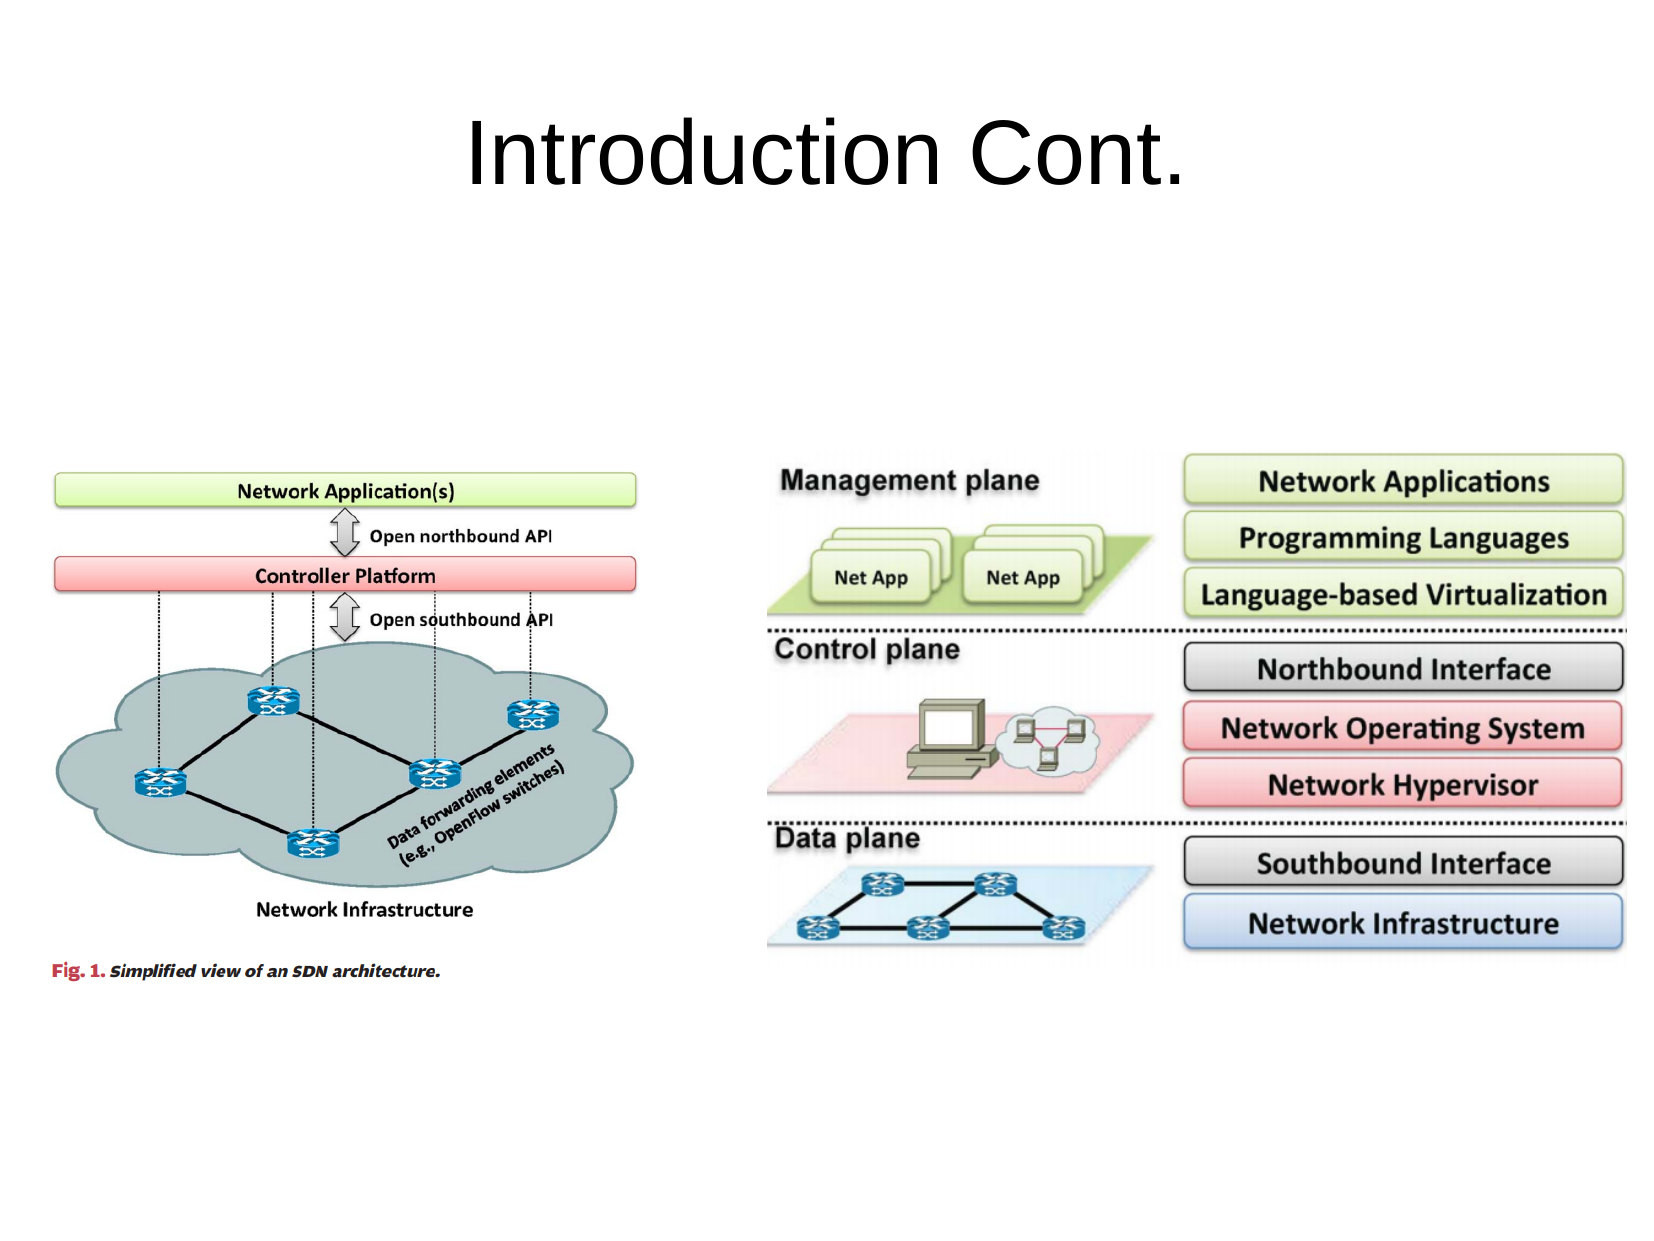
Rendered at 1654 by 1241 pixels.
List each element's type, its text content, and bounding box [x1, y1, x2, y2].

picture [47, 456, 667, 993]
picture [767, 447, 1627, 969]
title Introduction Cont. [82, 49, 1571, 257]
